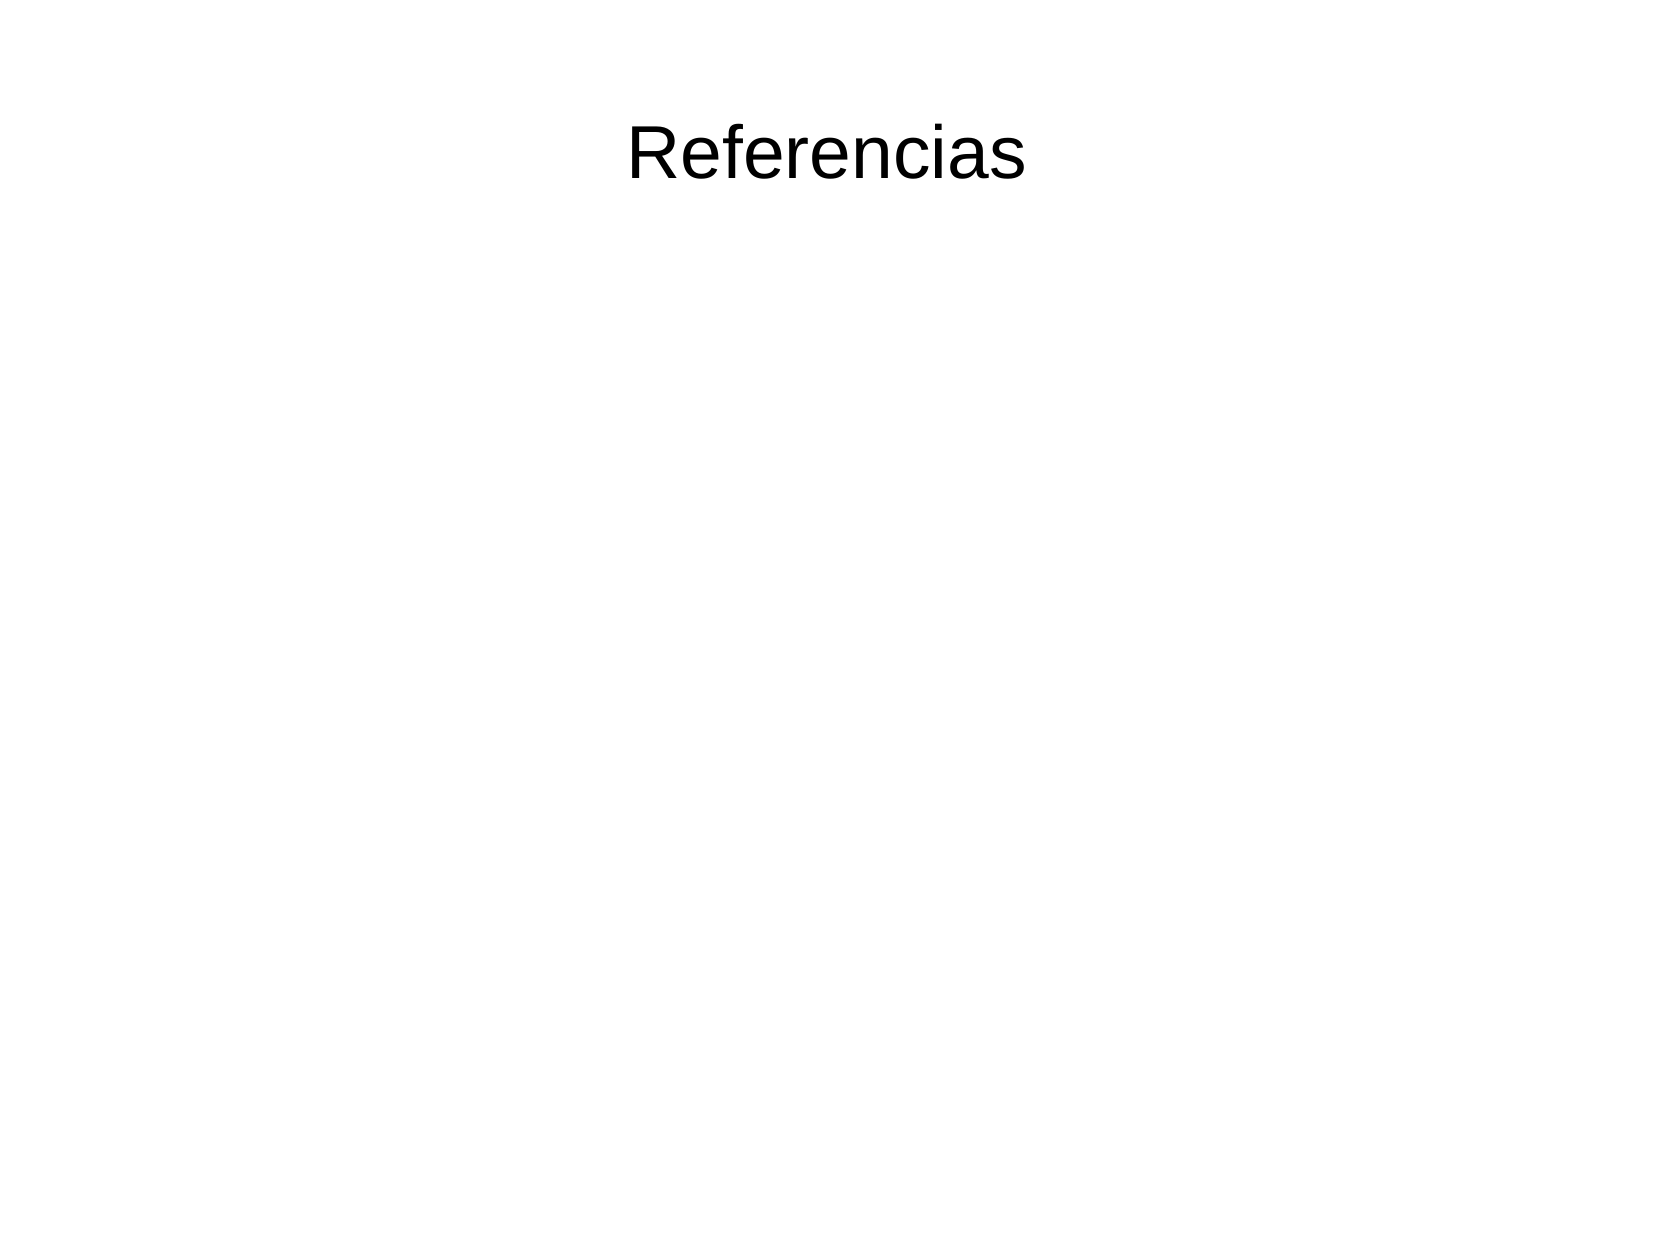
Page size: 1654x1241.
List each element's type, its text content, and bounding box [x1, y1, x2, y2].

title Referencias [82, 49, 1571, 257]
